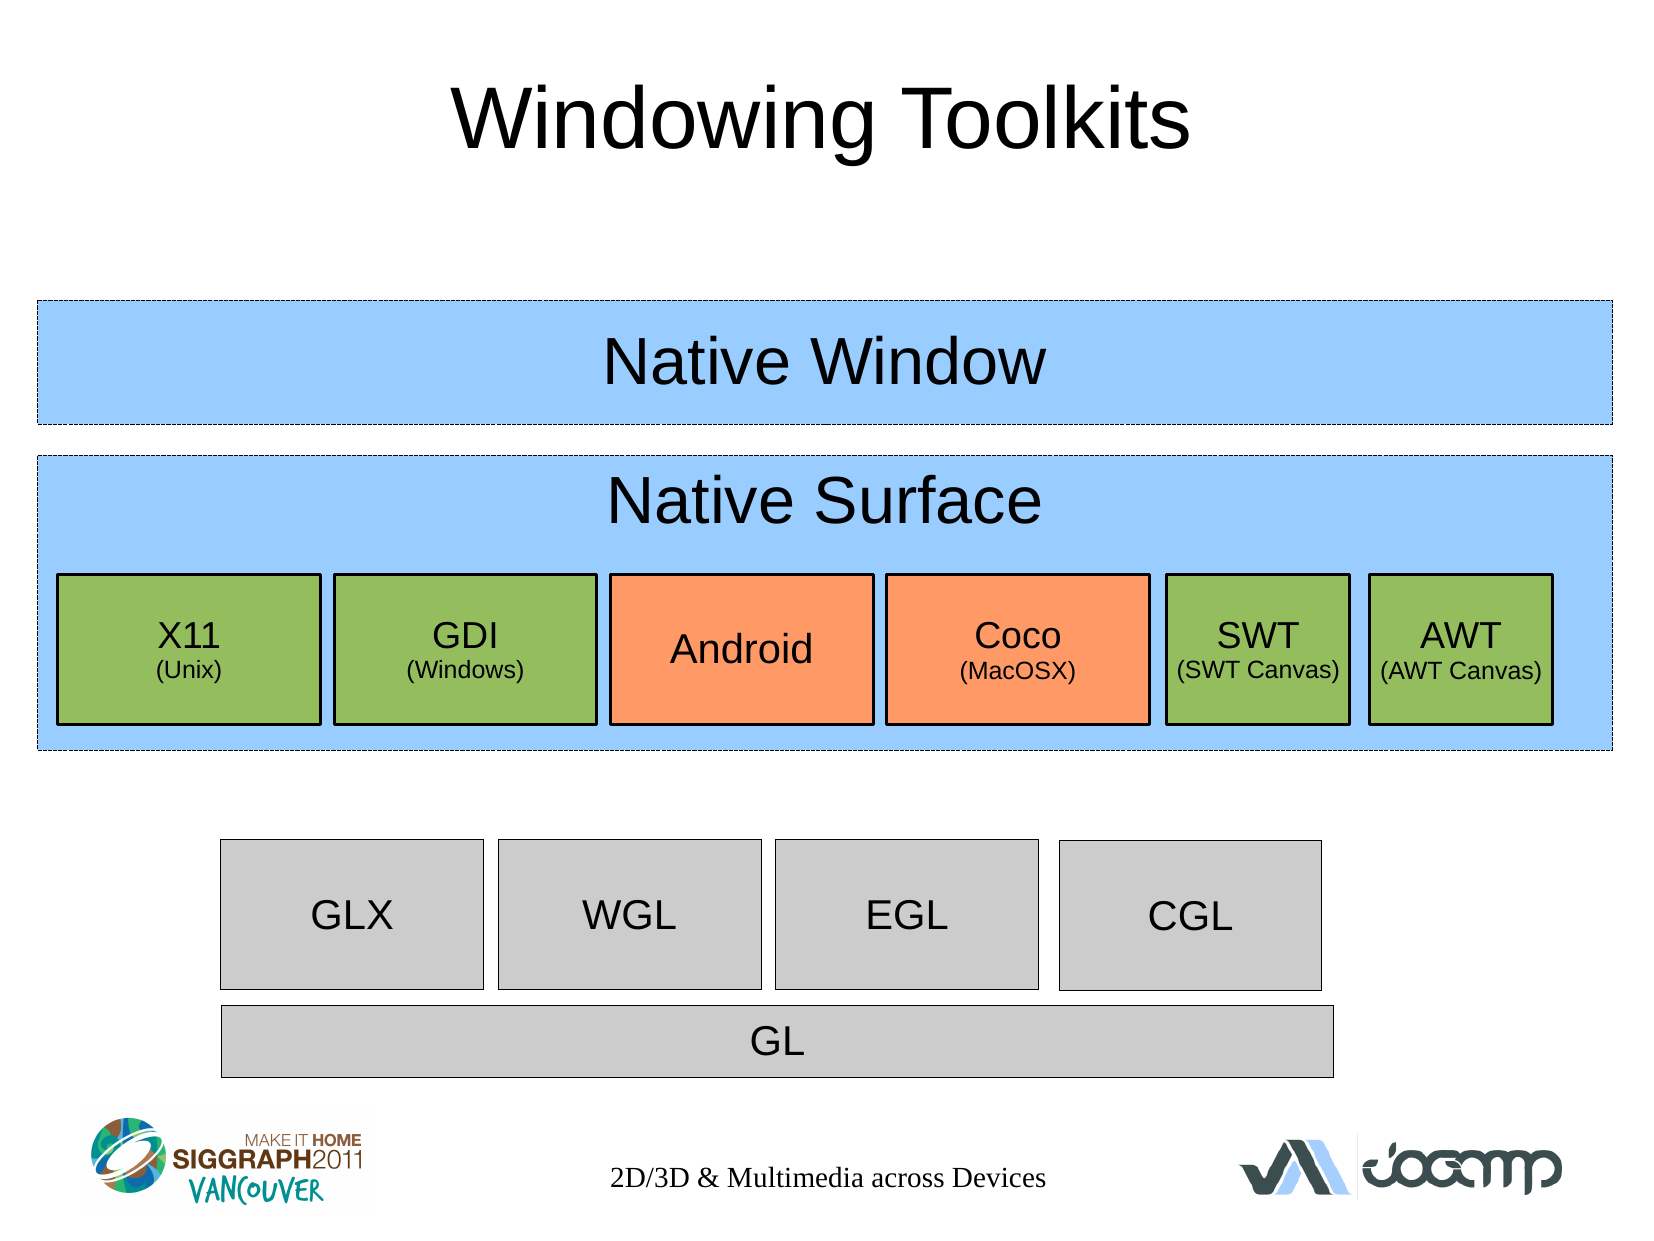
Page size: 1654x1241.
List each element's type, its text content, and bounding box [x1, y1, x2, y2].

text_box X11 (Unix) [57, 574, 321, 725]
text_box WGL [498, 839, 762, 990]
text_box Android [610, 574, 874, 725]
text_box SWT (SWT Canvas) [1166, 574, 1350, 725]
text_box AWT (AWT Canvas) [1369, 574, 1553, 725]
title Windowing Toolkits [68, 56, 1576, 181]
text_box GLX [220, 839, 484, 990]
picture [80, 1106, 376, 1217]
picture [1237, 1134, 1562, 1200]
text_box GL [221, 1005, 1334, 1078]
text_box Coco (MacOSX) [886, 574, 1150, 725]
text_box CGL [1059, 840, 1322, 991]
text_box Native Window [37, 300, 1613, 425]
text_box Native Surface [37, 455, 1613, 751]
text_box GDI (Windows) [334, 574, 597, 725]
text_box EGL [775, 839, 1039, 990]
